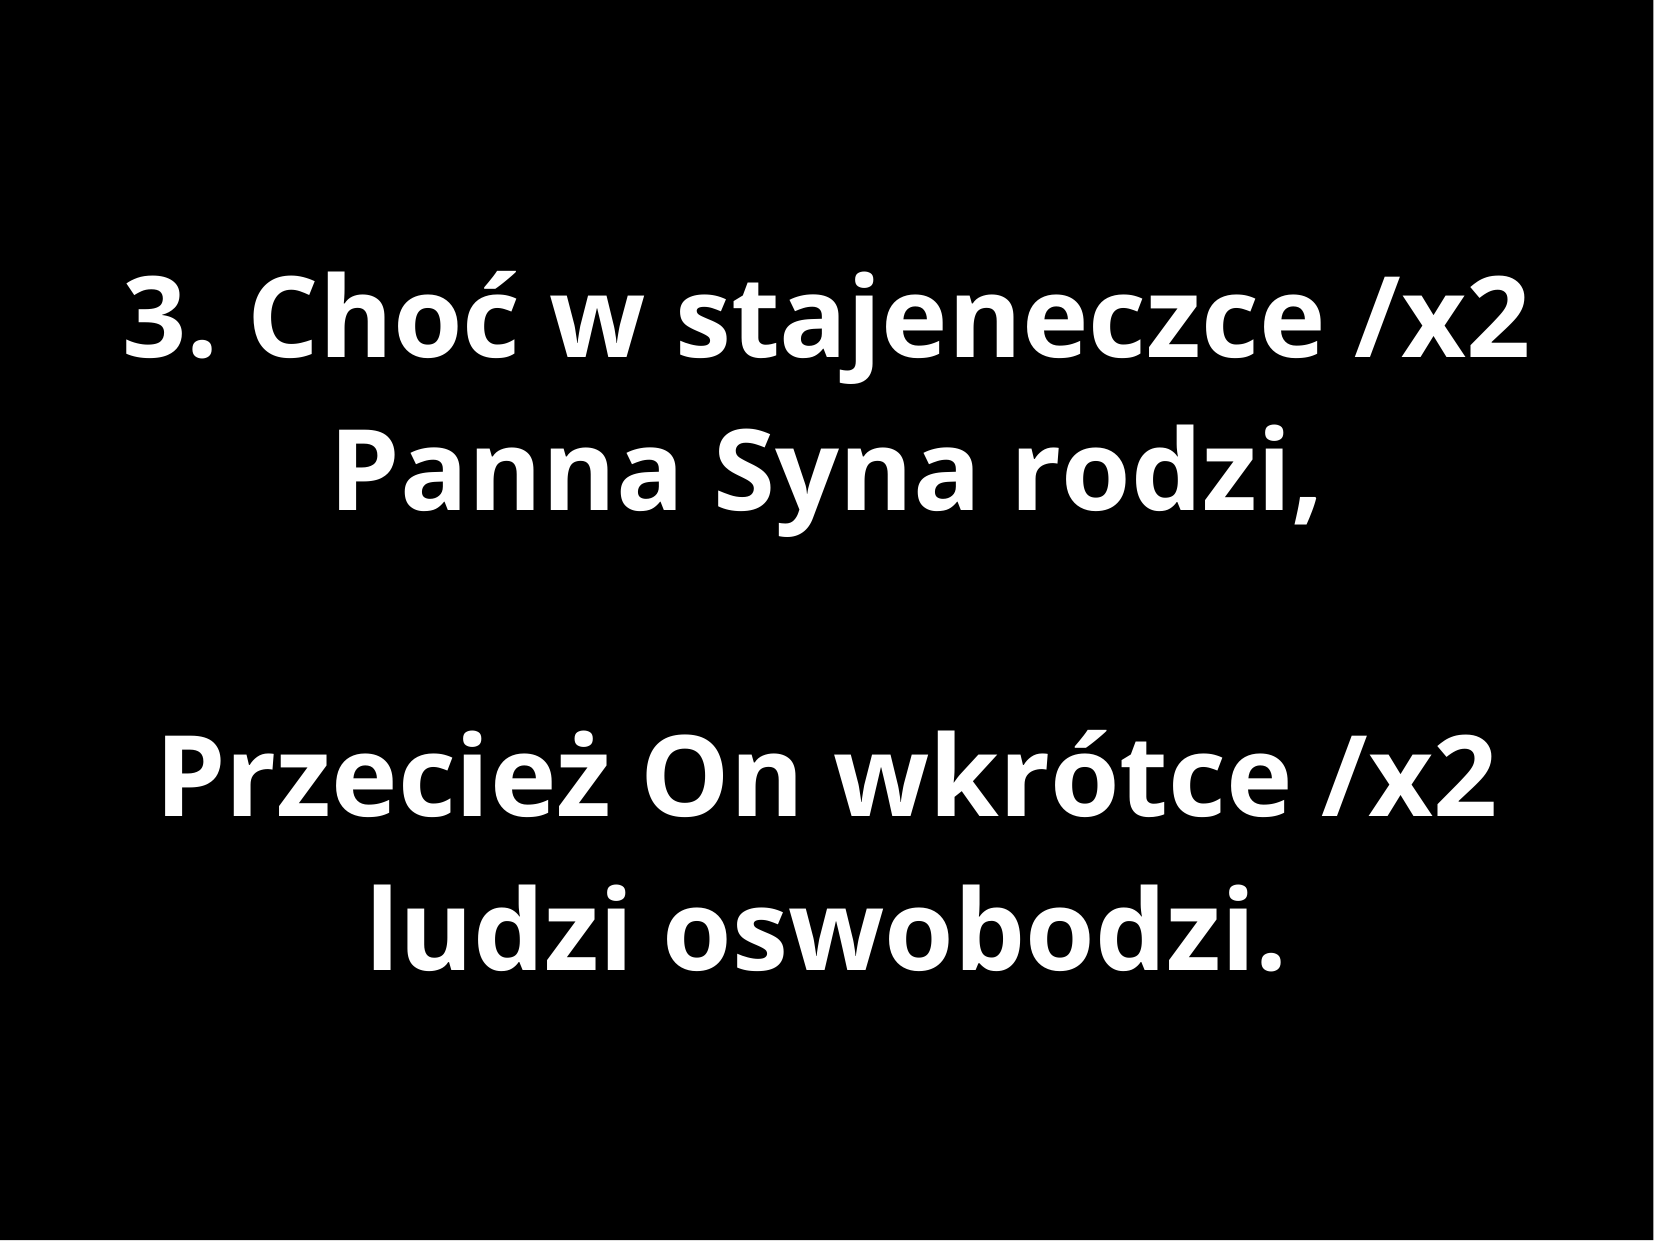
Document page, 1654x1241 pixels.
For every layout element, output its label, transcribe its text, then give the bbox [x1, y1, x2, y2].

title 3. Choć w stajeneczce /x2 Panna Syna rodzi, Przecież On wkrótce /x2 ludzi oswobodzi. [0, 0, 1654, 1241]
